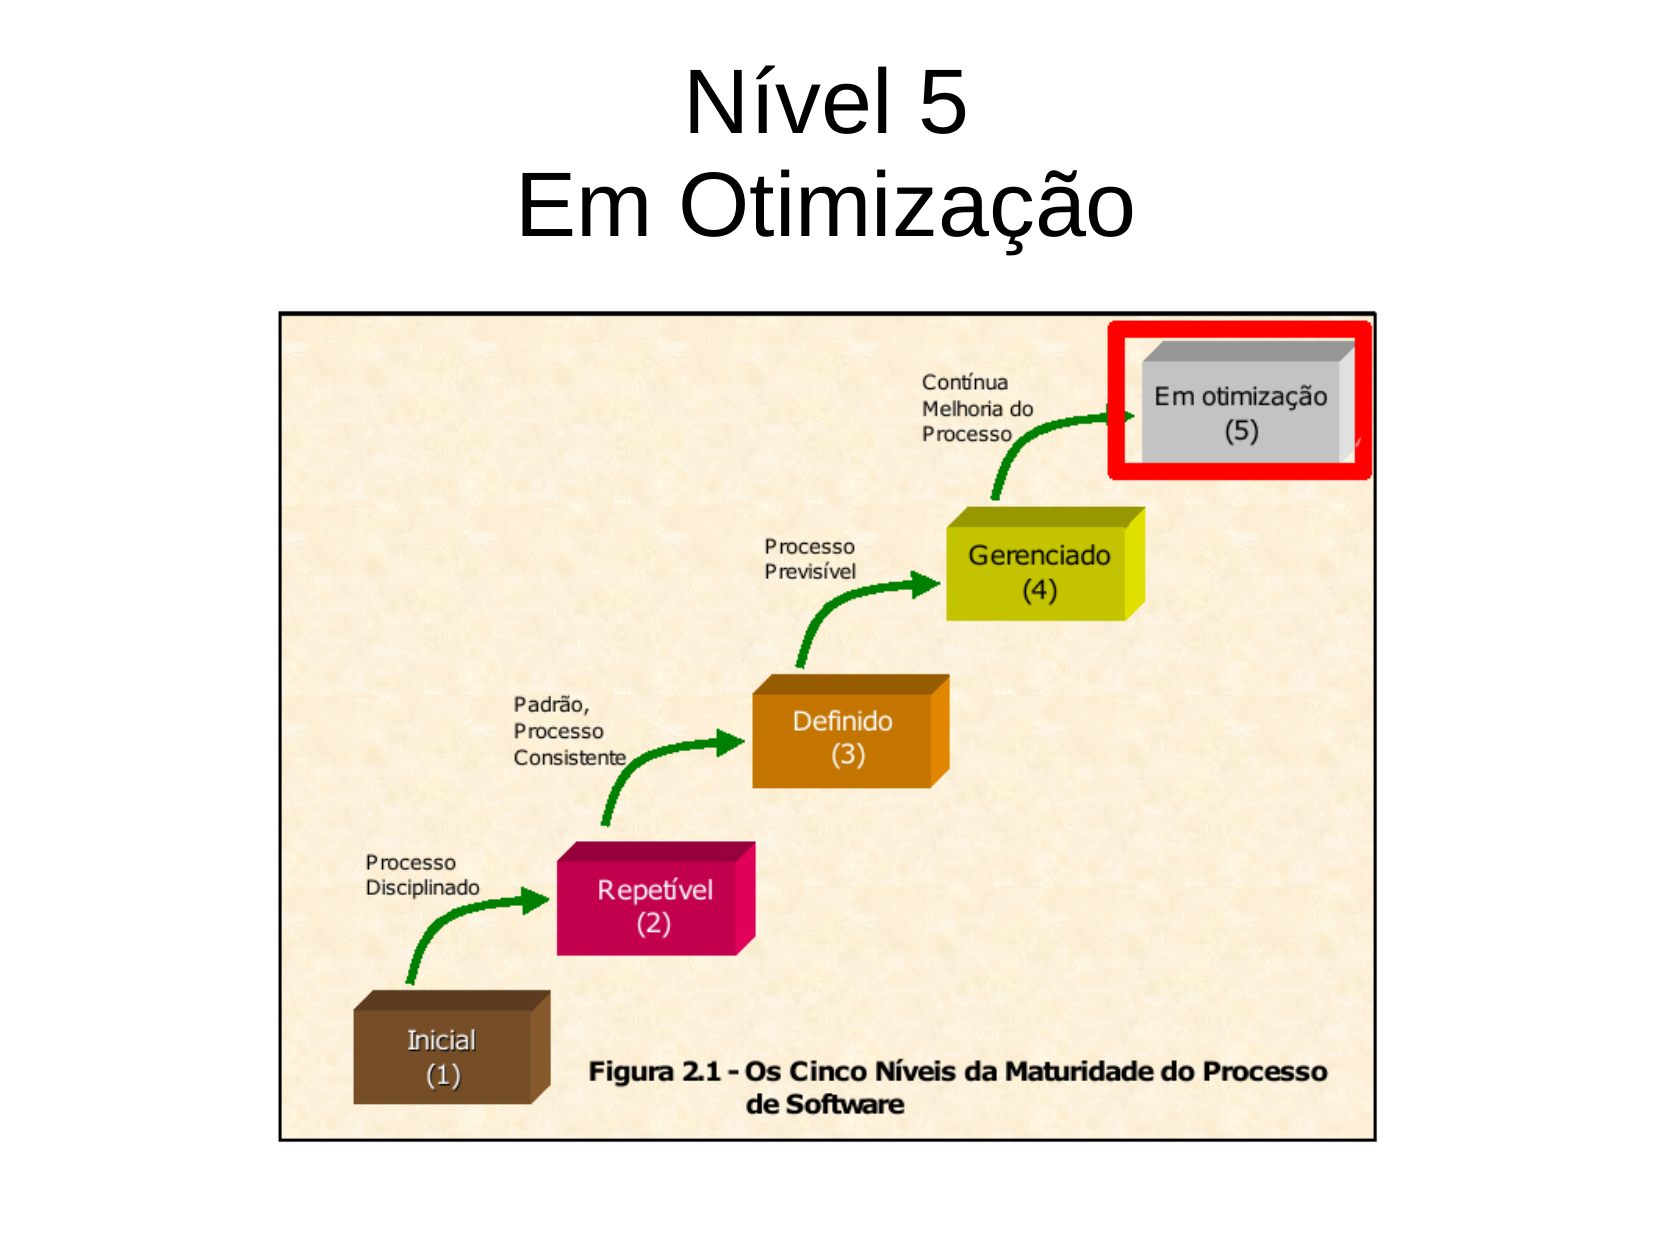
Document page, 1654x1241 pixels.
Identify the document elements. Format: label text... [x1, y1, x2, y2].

picture [271, 299, 1388, 1154]
title Nível 5 Em Otimização [82, 49, 1571, 257]
